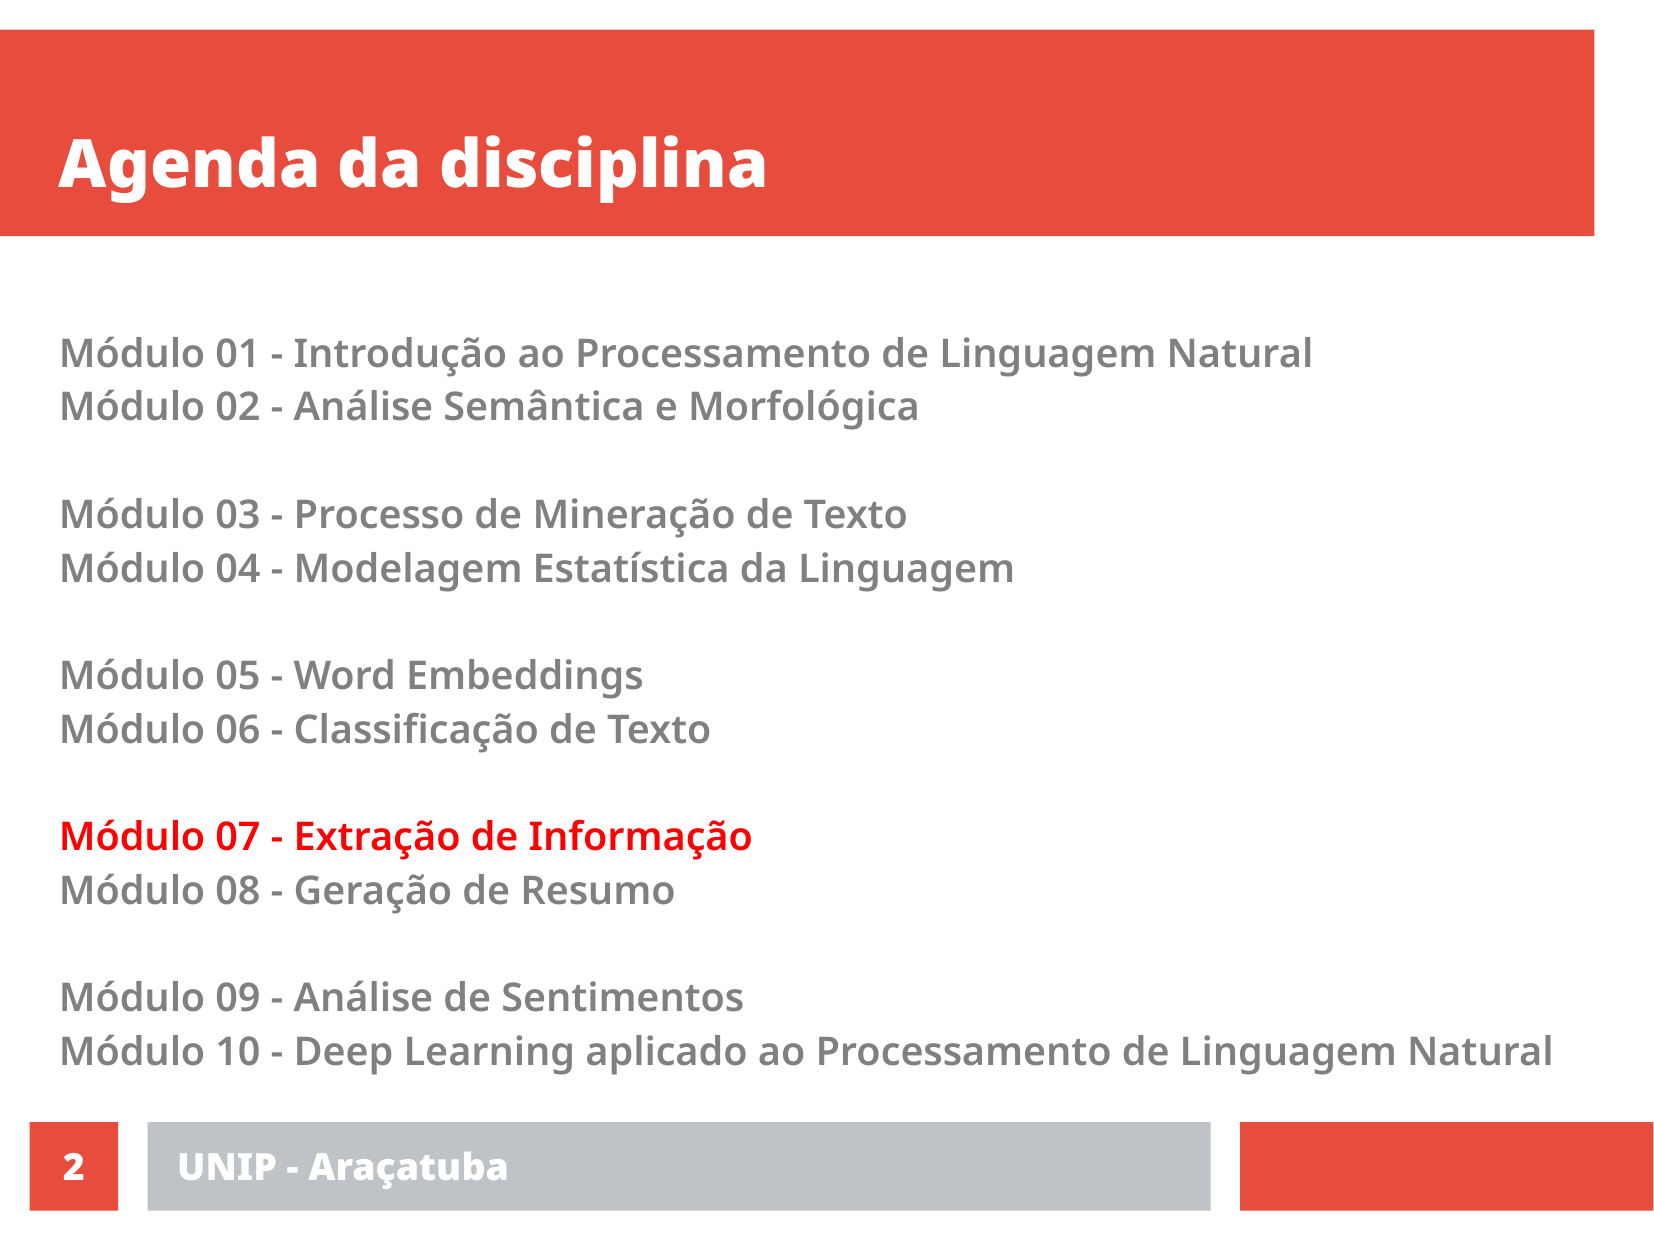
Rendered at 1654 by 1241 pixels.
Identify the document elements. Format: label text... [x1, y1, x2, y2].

title Agenda da disciplina [59, 59, 1595, 207]
list Módulo 01 - Introdução ao Processamento de Linguagem Natural Módulo 02 - Análise Semântica e Morfológica Módulo 03 - Processo de Mineração de Texto Módulo 04 - Modelagem Estatística da Linguagem Módulo 05 - Word Embeddings Módulo 06 - Classificação de Texto Módulo 07 - Extração de Informação Módulo 08 - Geração de Resumo Módulo 09 - Análise de Sentimentos Módulo 10 - Deep Learning aplicado ao Processamento de Linguagem Natural [59, 324, 1565, 1093]
